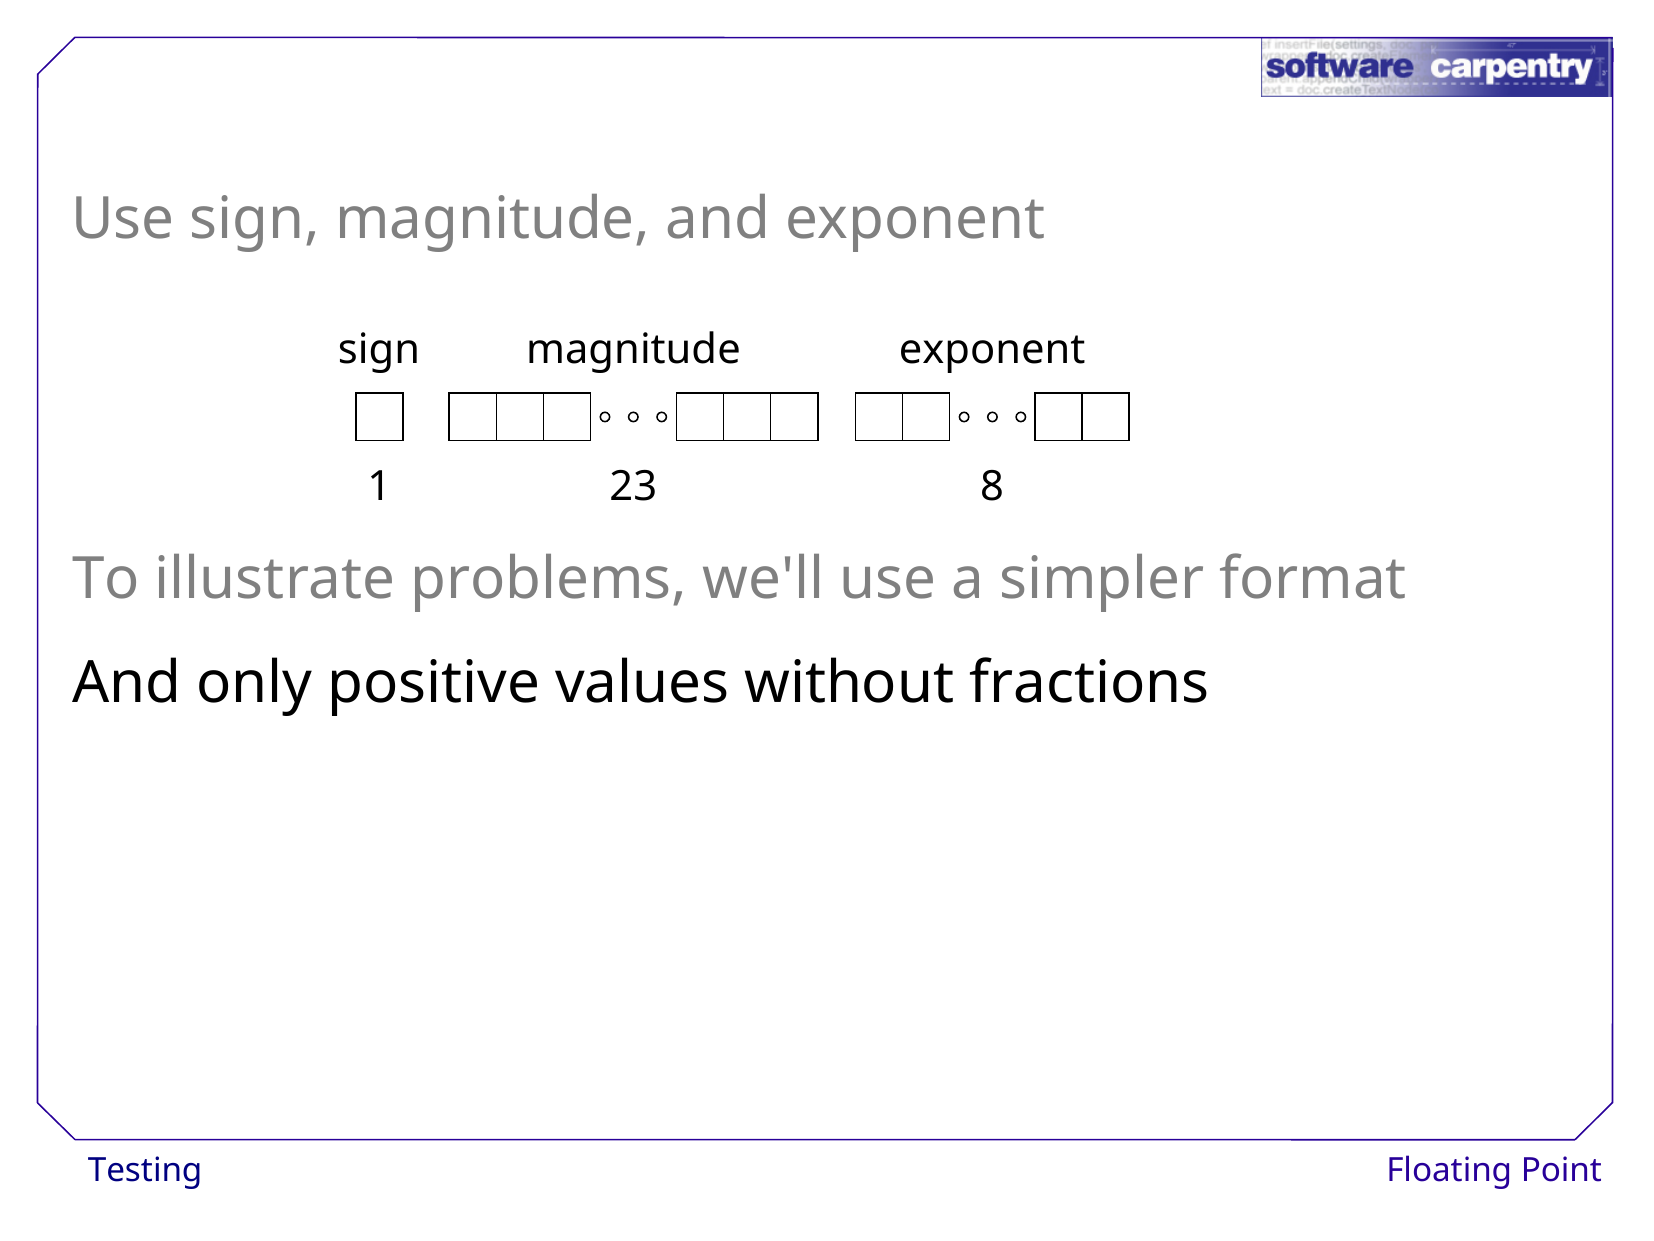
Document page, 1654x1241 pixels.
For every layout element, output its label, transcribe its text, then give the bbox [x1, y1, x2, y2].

text_box exponent [809, 289, 1176, 380]
text_box magnitude [436, 289, 809, 380]
text_box Use sign, magnitude, and exponent [56, 138, 1211, 259]
text_box 8 [987, 473, 997, 483]
text_box sign [248, 289, 436, 380]
text_box 8 [890, 425, 1095, 497]
text_box 8 [986, 486, 998, 497]
picture [1261, 39, 1613, 97]
text_box 1 [277, 425, 482, 497]
text_box 23 [519, 425, 748, 497]
text_box To illustrate problems, we'll use a simpler format And only positive values without fractions [57, 497, 1572, 723]
